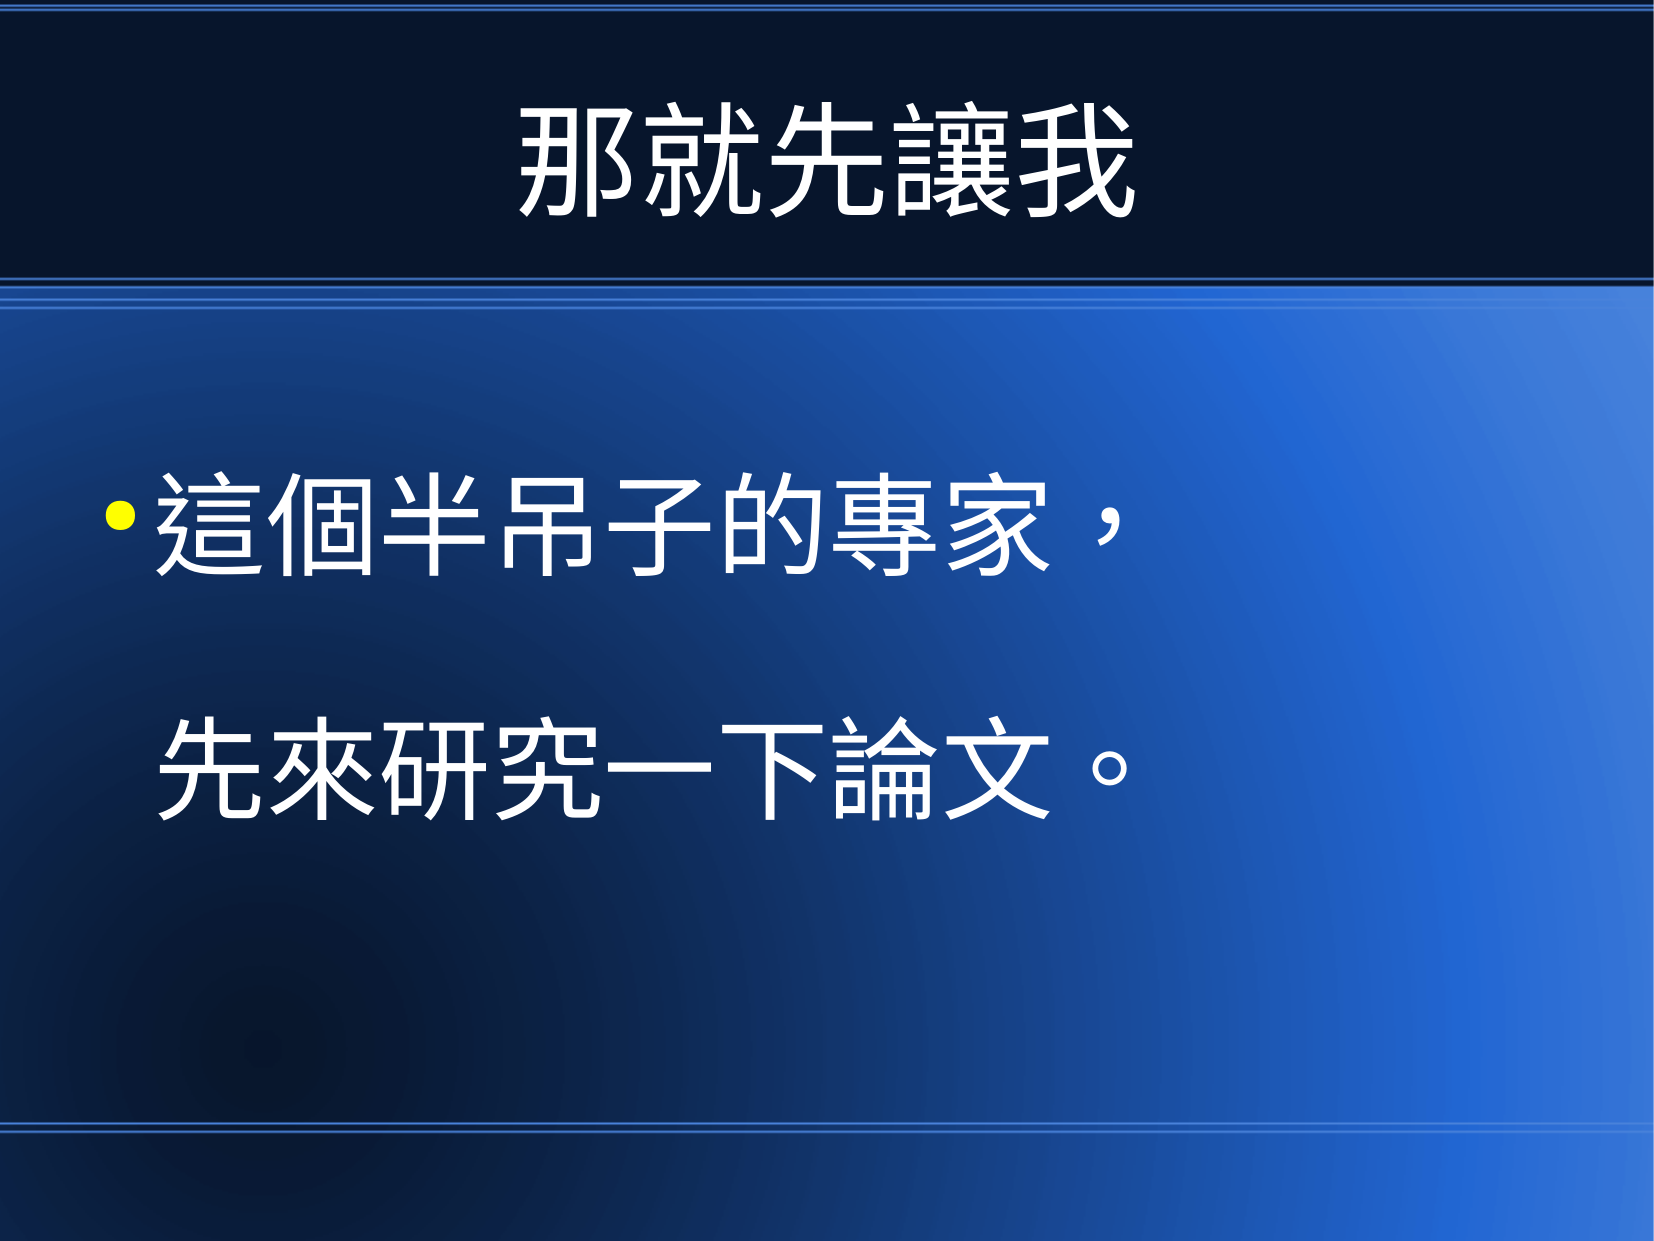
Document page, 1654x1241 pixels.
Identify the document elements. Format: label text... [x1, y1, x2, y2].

list 這個半吊子的專家， 先來研究一下論文。 [82, 355, 1571, 1241]
picture [0, 0, 1654, 1241]
title 那就先讓我 [82, 49, 1571, 257]
